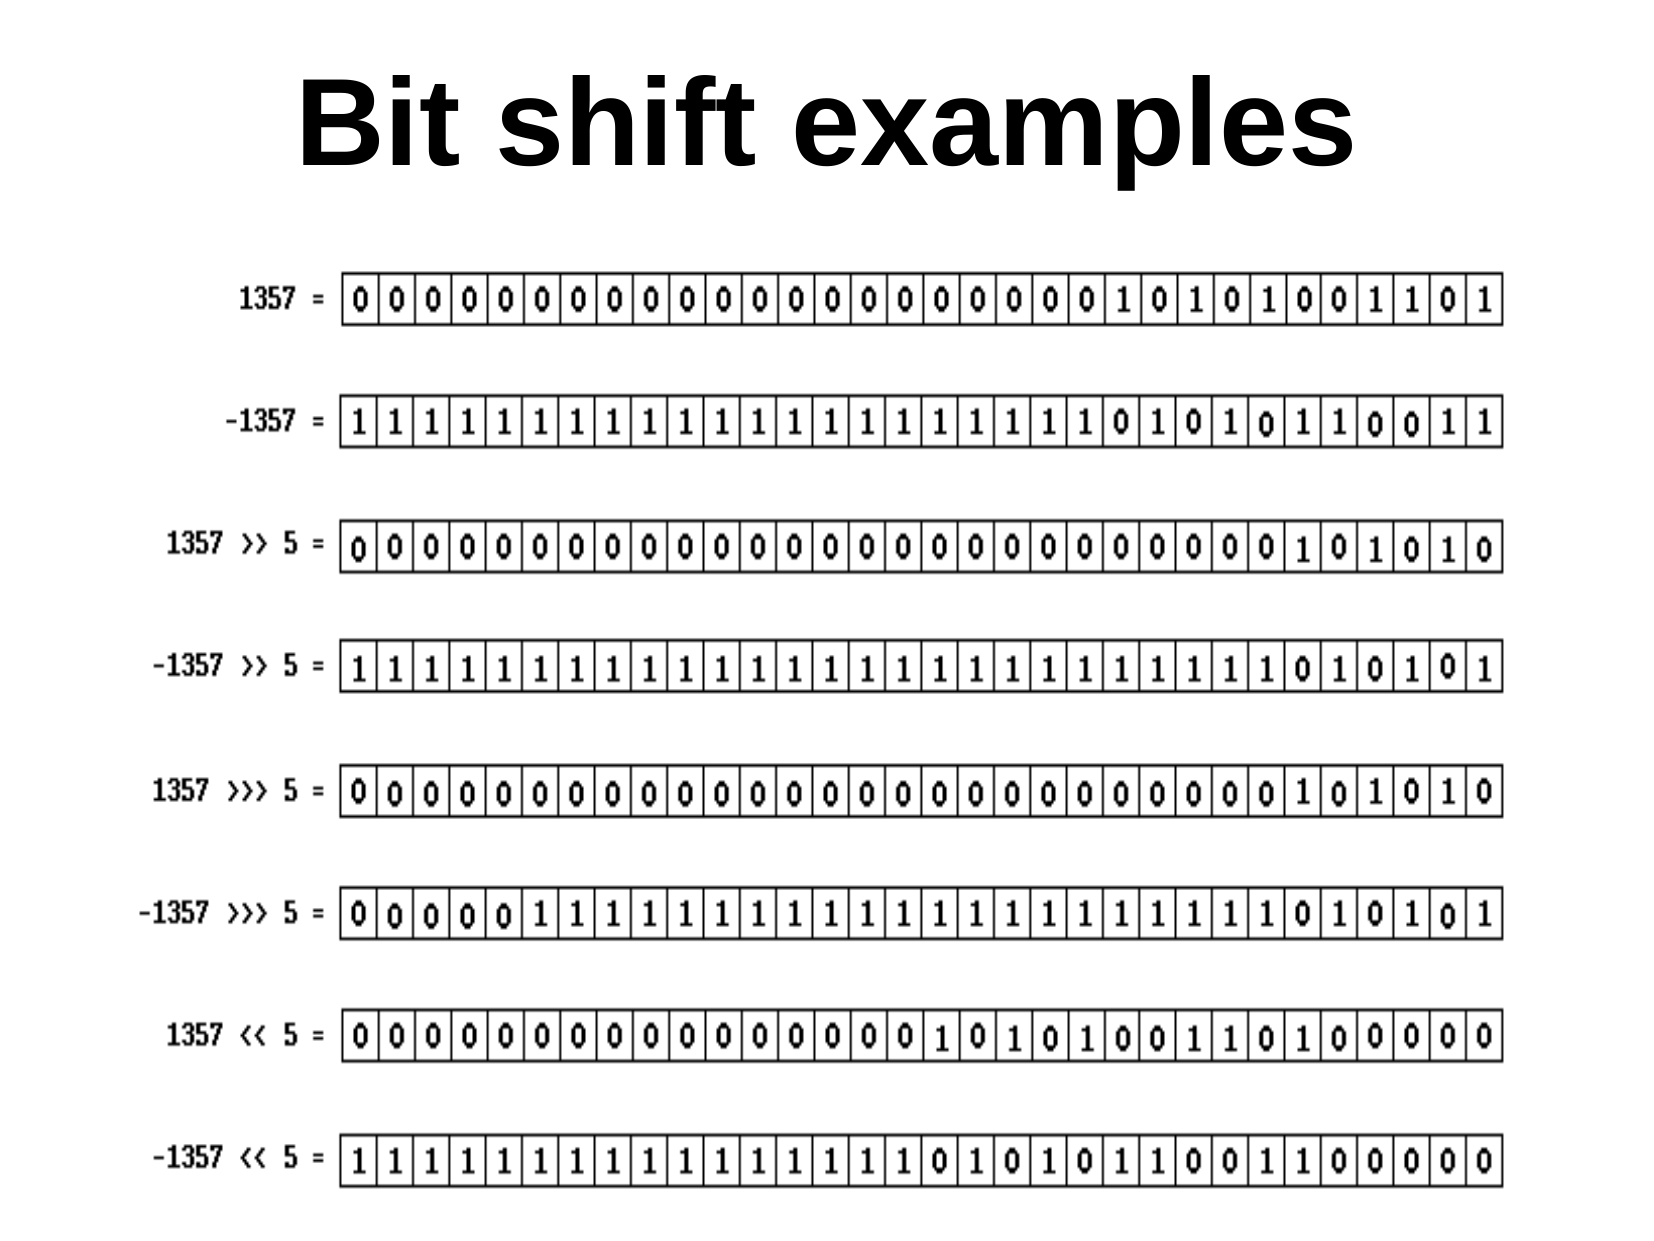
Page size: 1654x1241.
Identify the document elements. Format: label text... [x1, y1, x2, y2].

title Bit shift examples [82, 49, 1571, 196]
picture [118, 236, 1524, 1217]
